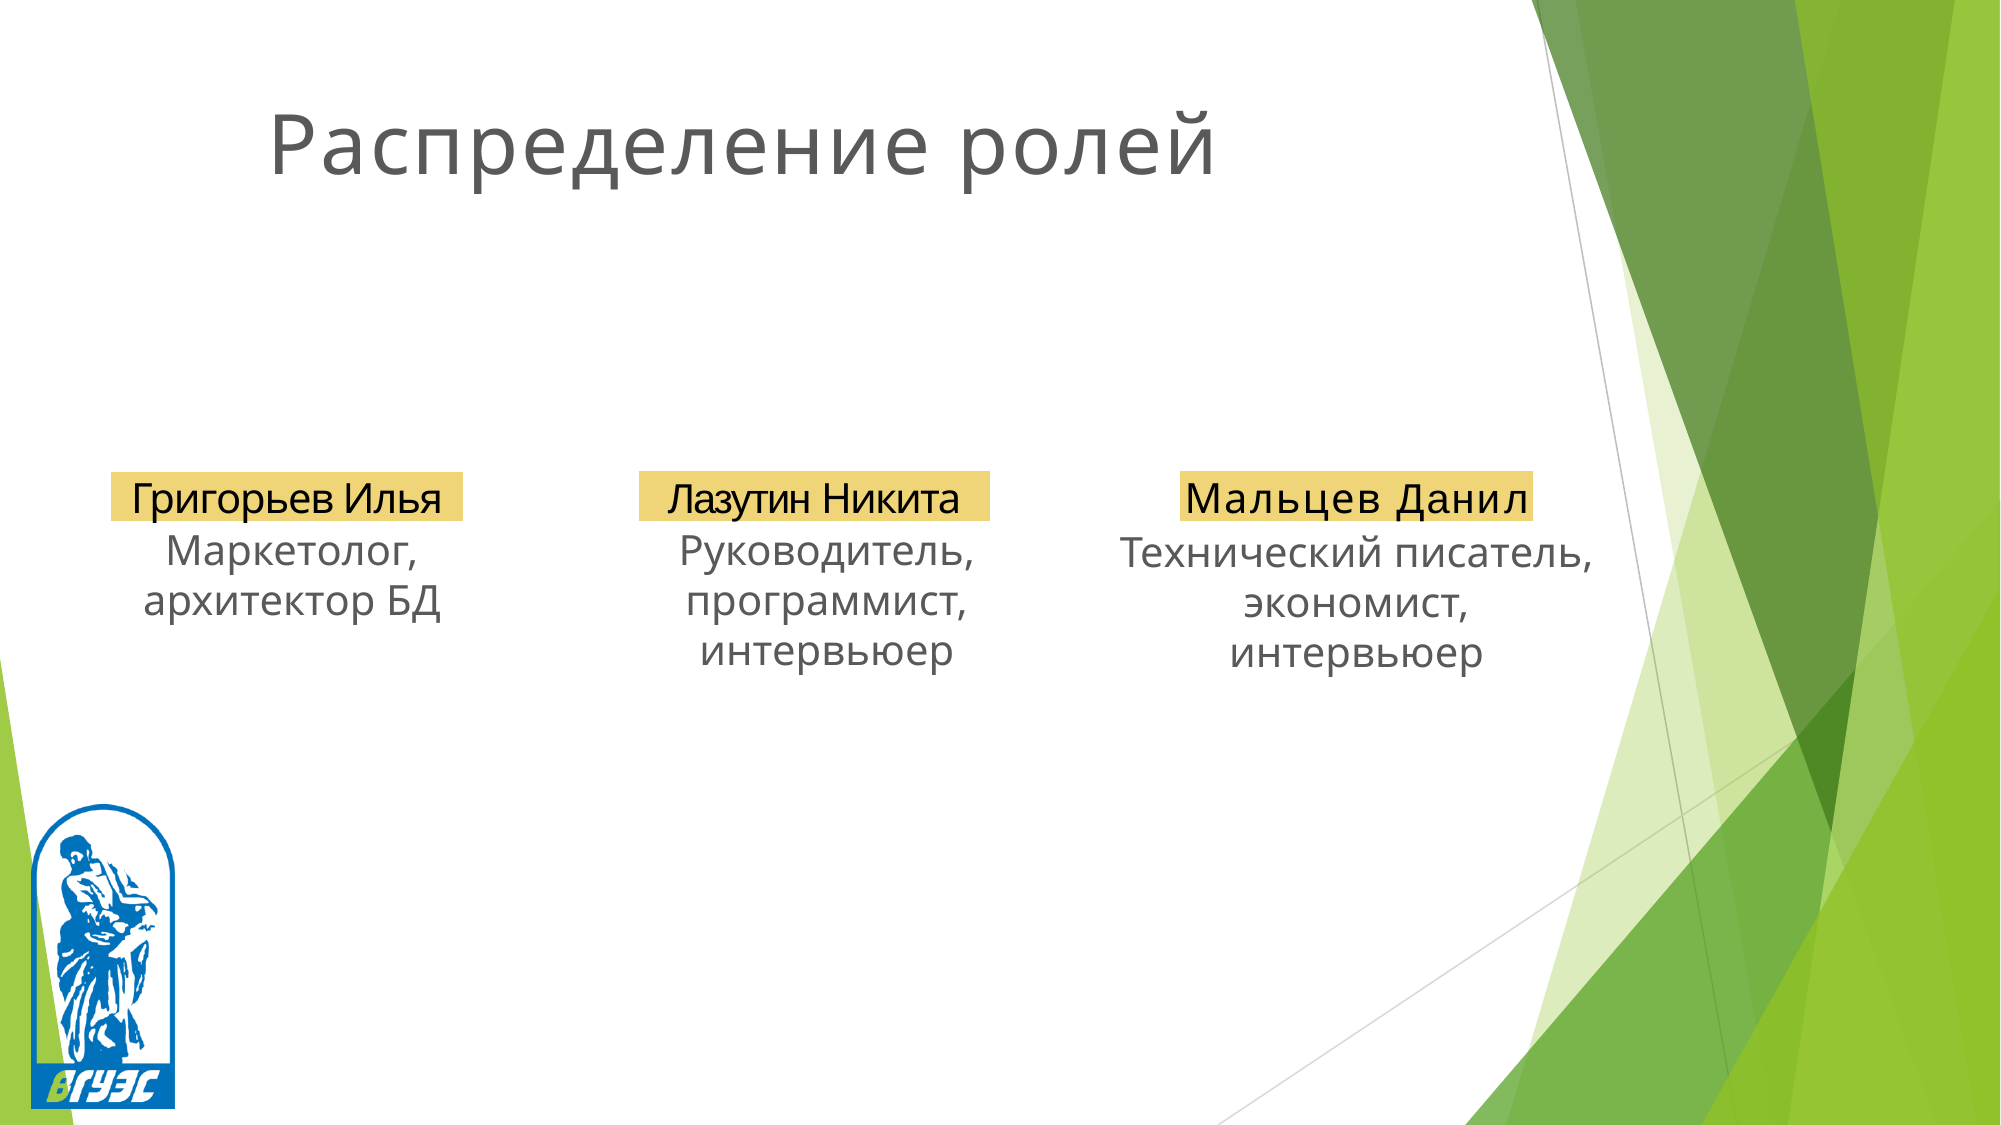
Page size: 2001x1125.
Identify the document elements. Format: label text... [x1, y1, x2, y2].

text_box Технический писатель, экономист, интервьюер [1092, 518, 1621, 685]
text_box Лазутин Никита [639, 471, 990, 516]
text_box Руководитель, программист, интервьюер [588, 516, 1066, 684]
text_box Мальцев Данил [1180, 471, 1533, 521]
picture [31, 804, 175, 1109]
text_box Григорьев Илья [111, 472, 463, 516]
text_box Мальцев Данил [1404, 488, 1416, 510]
text_box Распределение ролей [265, 100, 1704, 194]
text_box Маркетолог, архитектор БД [23, 516, 561, 633]
